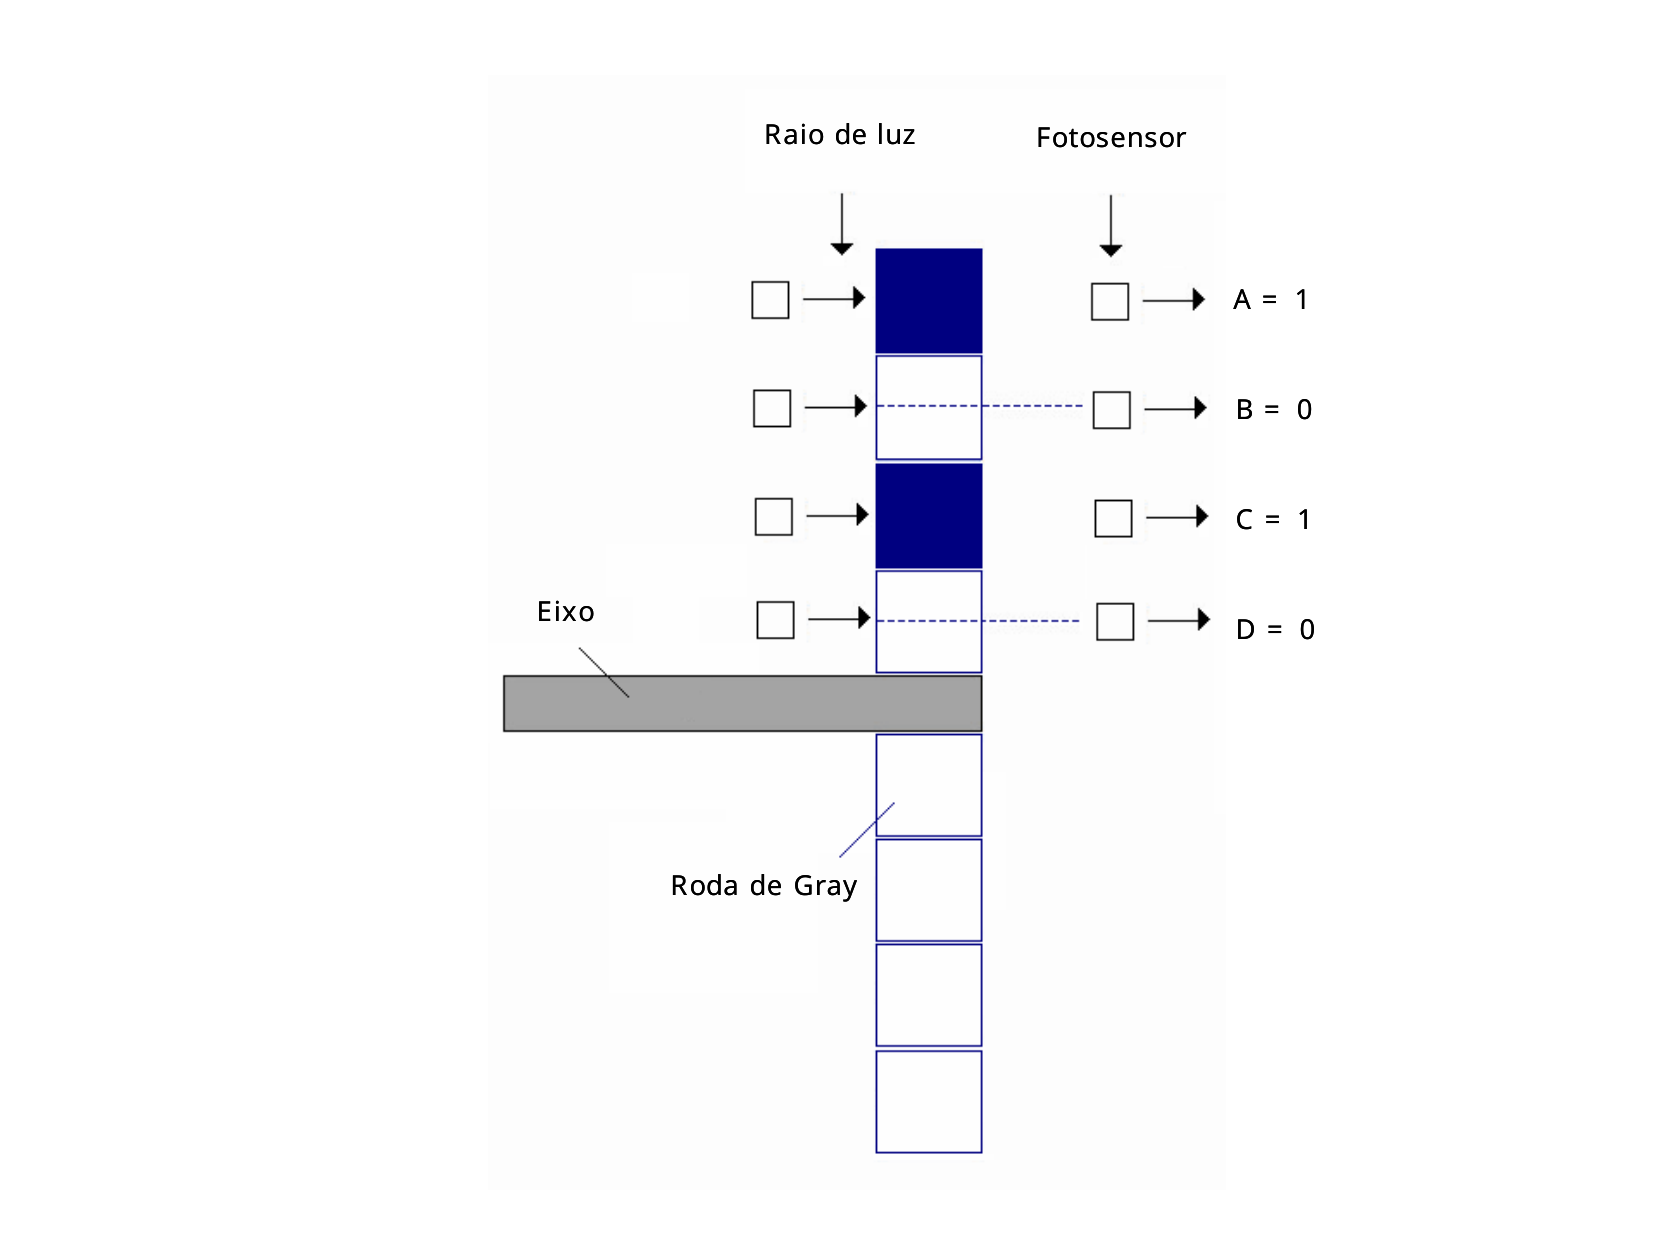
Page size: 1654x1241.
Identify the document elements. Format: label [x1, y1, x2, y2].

picture [253, 34, 1319, 1190]
